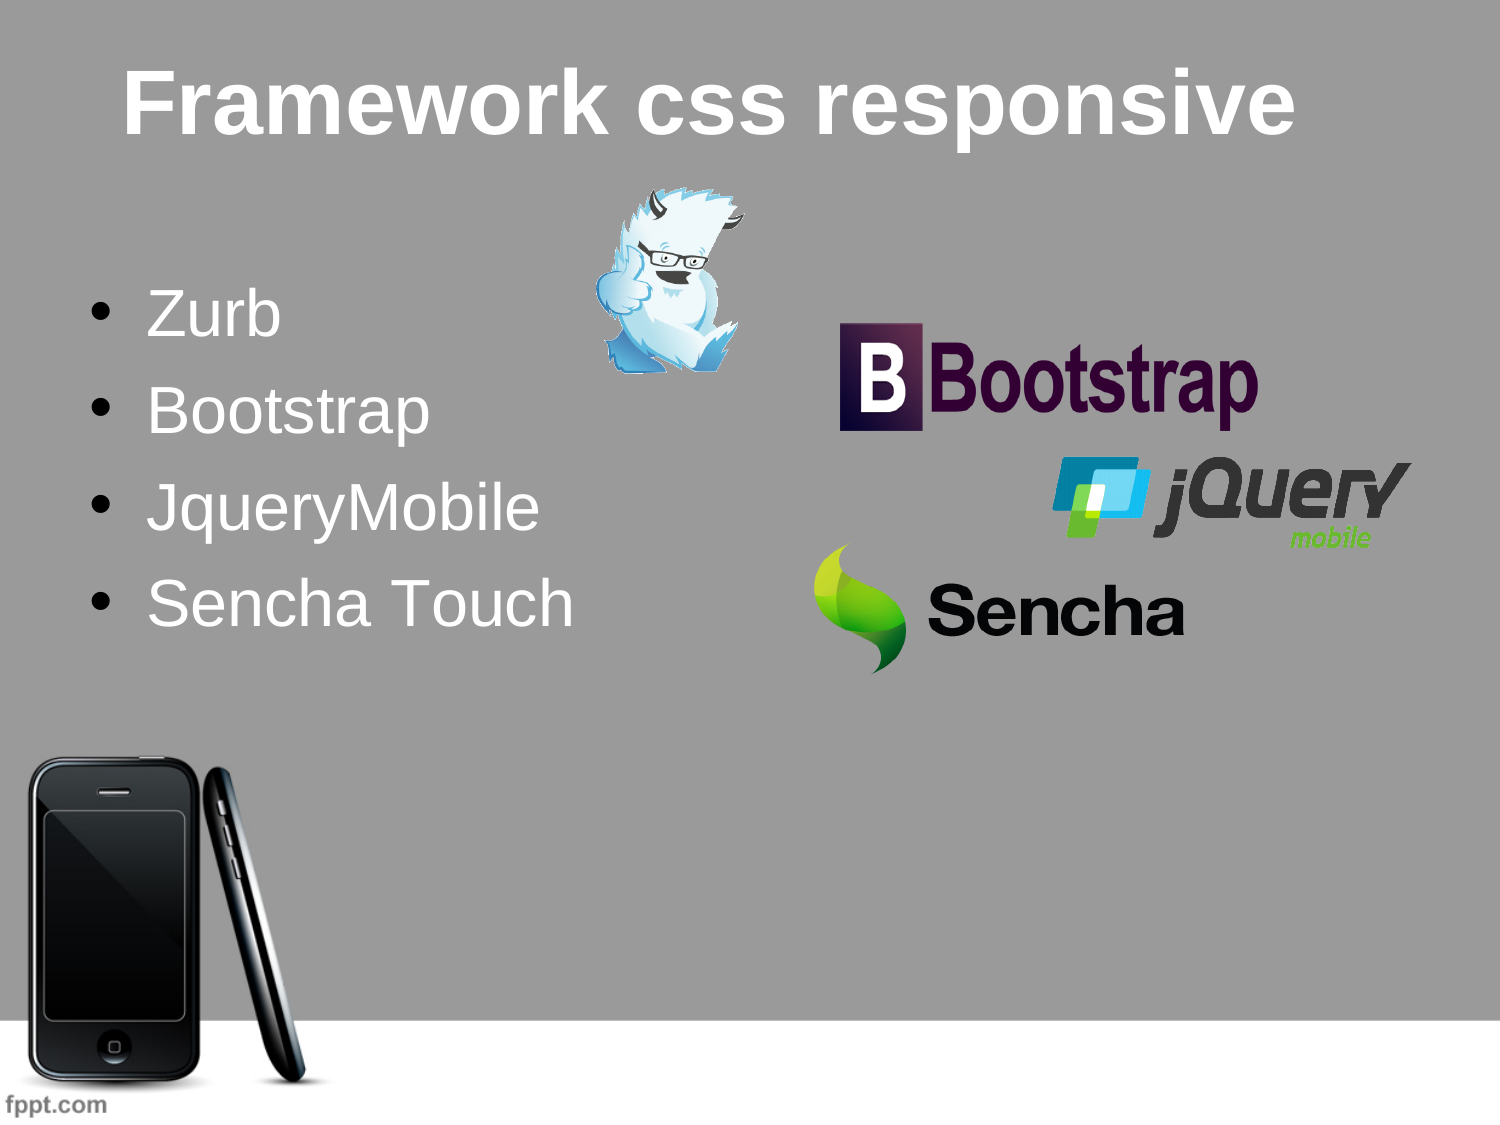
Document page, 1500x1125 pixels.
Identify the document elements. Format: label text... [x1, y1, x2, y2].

text_box Framework css responsive [106, 35, 1418, 161]
picture [0, 0, 1500, 1125]
title [75, 59, 1426, 262]
list Zurb Bootstrap JqueryMobile Sencha Touch [75, 262, 1426, 915]
